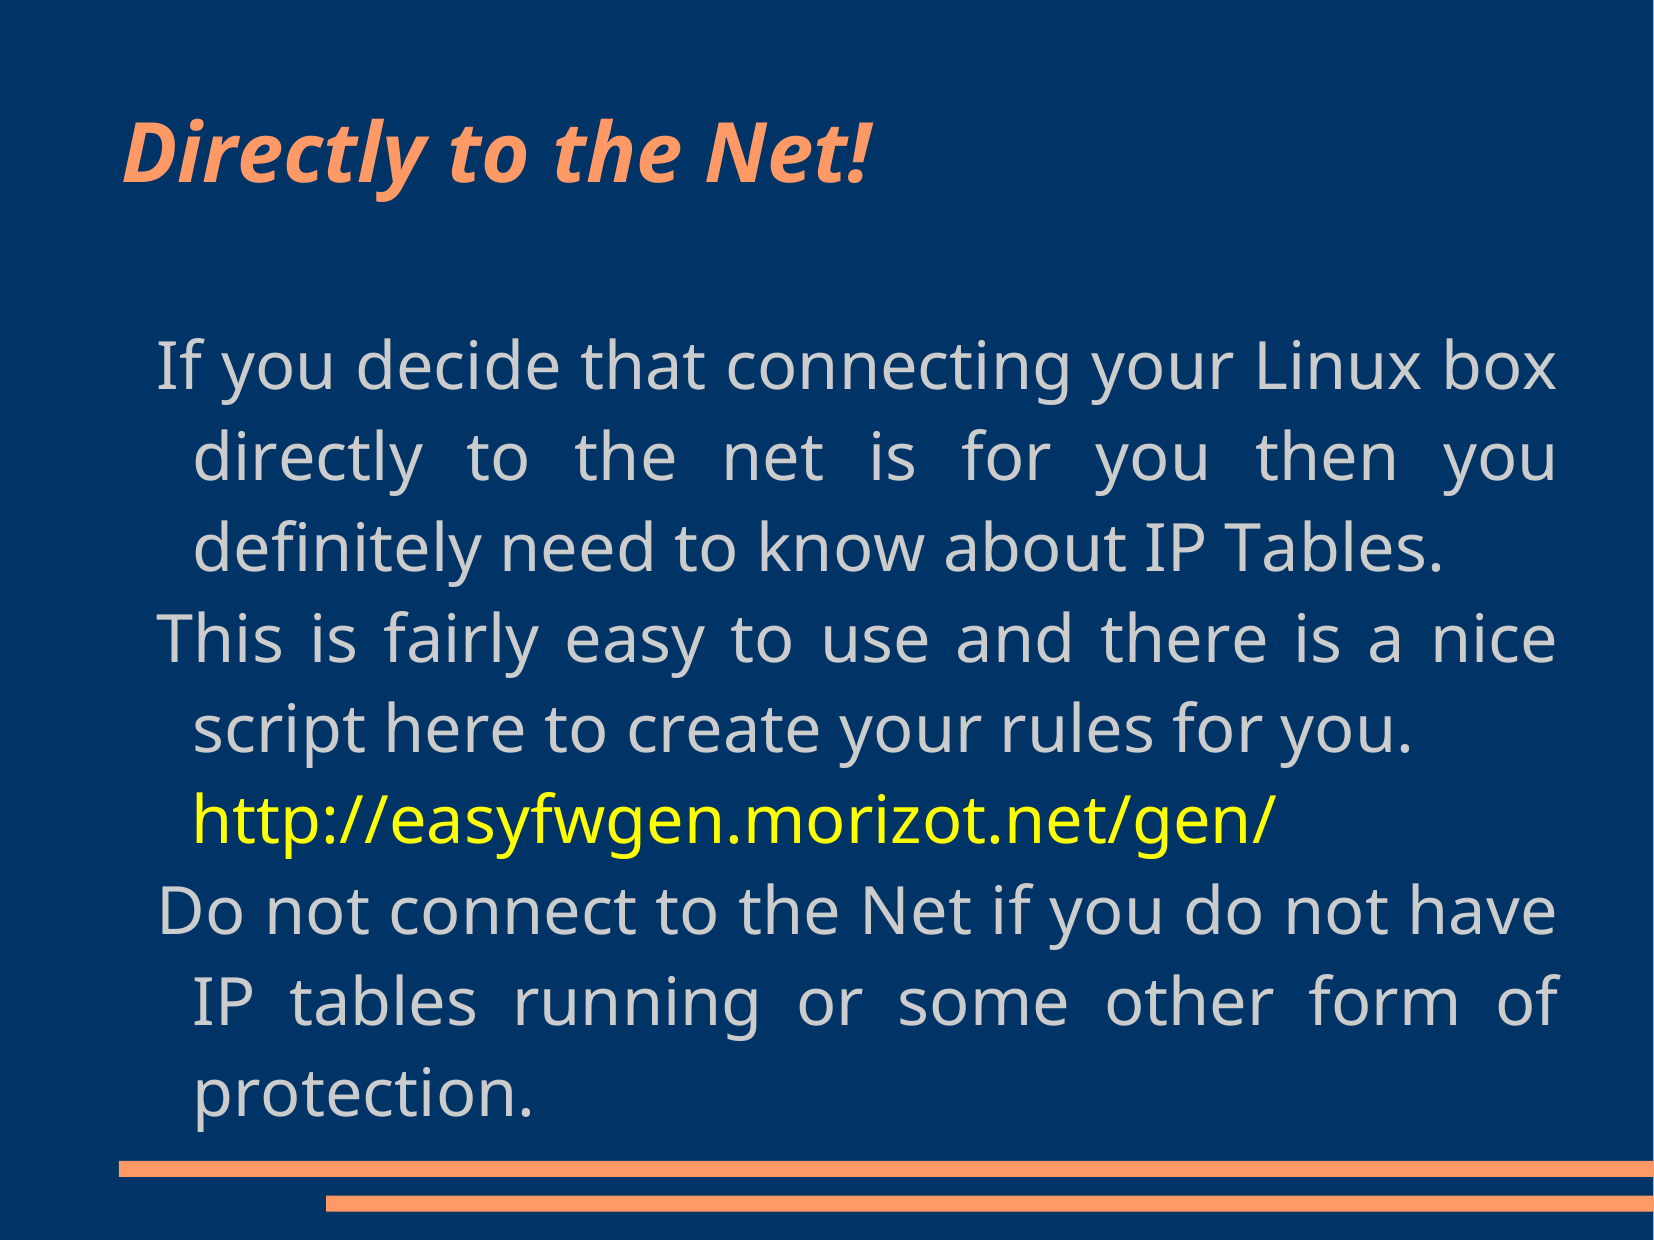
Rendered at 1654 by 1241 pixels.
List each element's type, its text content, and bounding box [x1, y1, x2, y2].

subtitle If you decide that connecting your Linux box directly to the net is for you then you definitely need to know about IP Tables. This is fairly easy to use and there is a nice script here to create your rules for you. http://easyfwgen.morizot.net/gen/ Do not connect to the Net if you do not have IP tables running or some other form of protection. [121, 322, 1561, 1133]
title Directly to the Net! [121, 46, 1534, 254]
